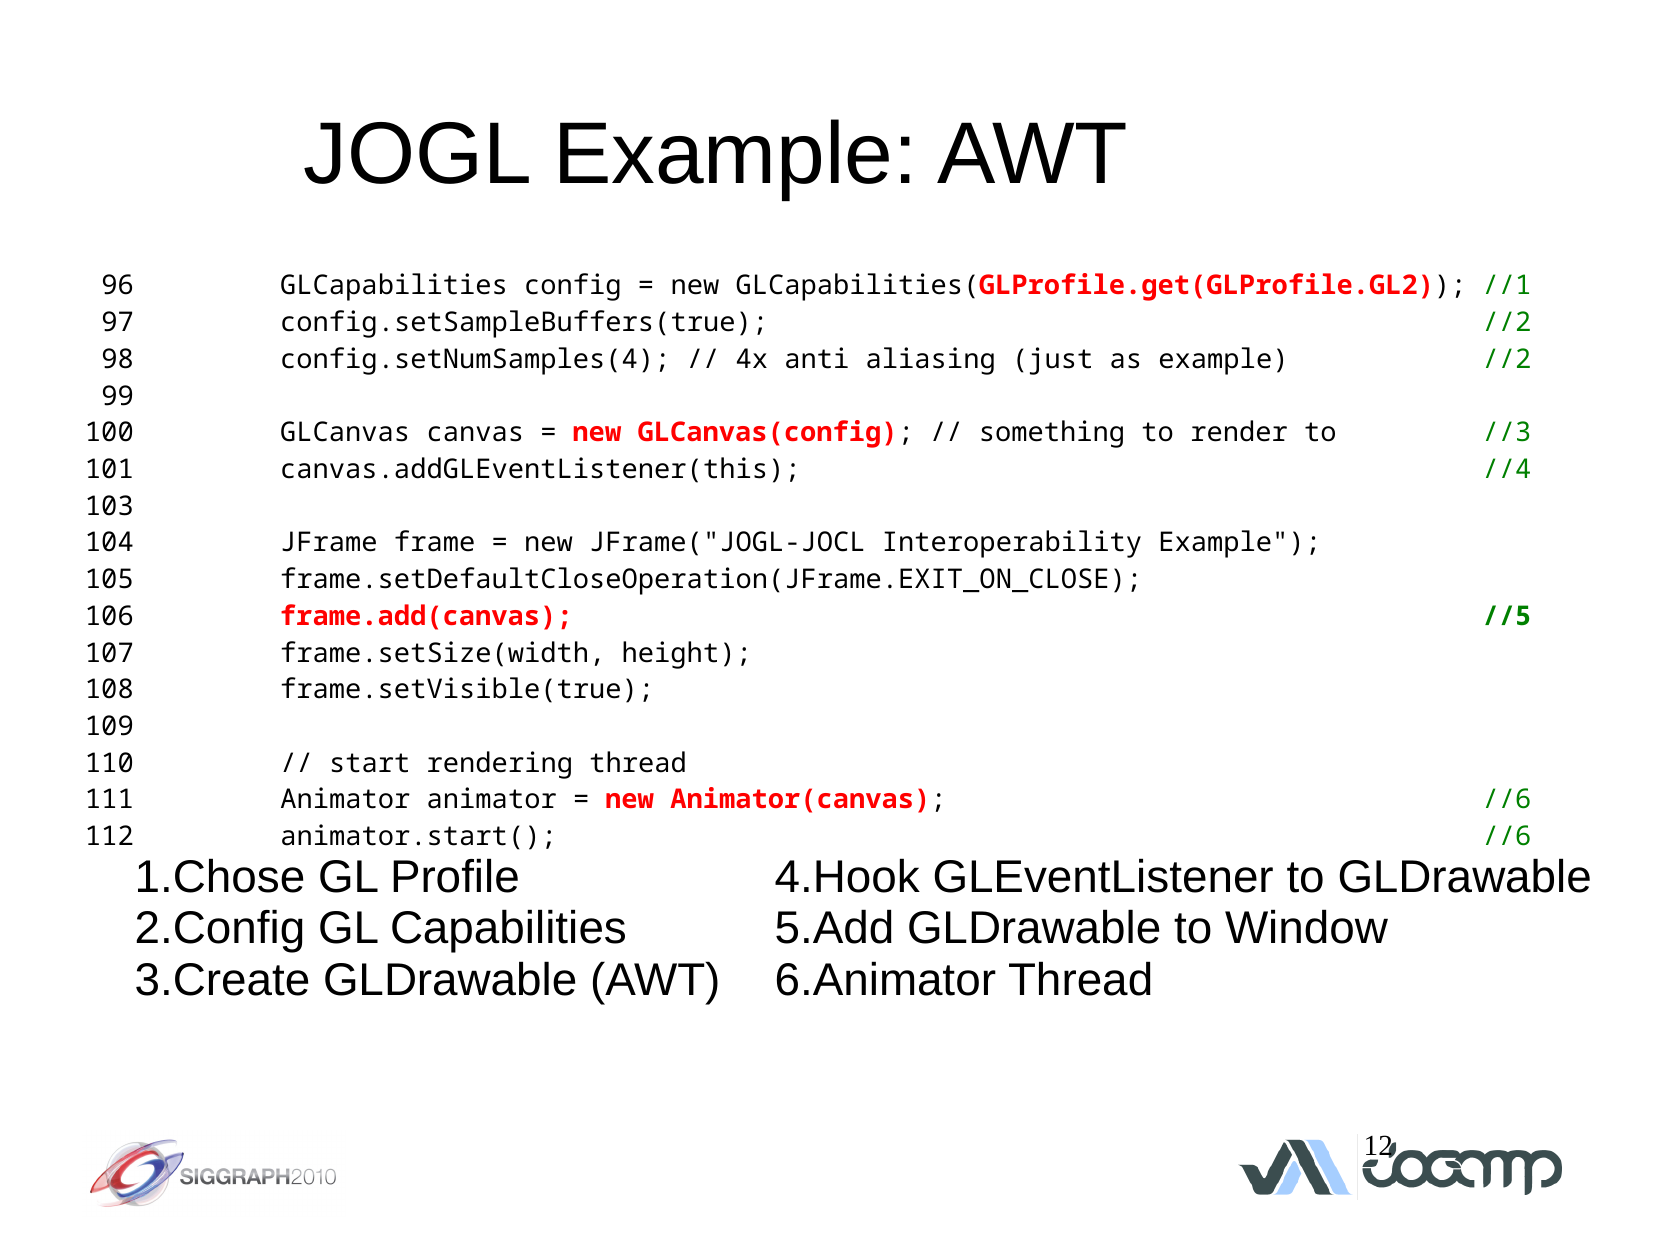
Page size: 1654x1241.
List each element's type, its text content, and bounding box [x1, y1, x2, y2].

picture [1237, 1134, 1562, 1200]
title JOGL Example: AWT [82, 56, 1351, 250]
text_box 96 GLCapabilities config = new GLCapabilities(GLProfile.get(GLProfile.GL2)); //1 97 config.setSampleBuffers(true); //2 98 config.setNumSamples(4); // 4x anti aliasing (just as example) //2 99 100 GLCanvas canvas = new GLCanvas(config); // something to render to //3 101 canvas.addGLEventListener(this); //4 103 104 JFrame frame = new JFrame("JOGL-JOCL Interoperability Example"); 105 frame.setDefaultCloseOperation(JFrame.EXIT_ON_CLOSE); 106 frame.add(canvas); //5 107 frame.setSize(width, height); 108 frame.setVisible(true); 109 110 // start rendering thread 111 Animator animator = new Animator(canvas); //6 112 animator.start(); //6 [70, 258, 1576, 774]
text_box Hook GLEventListener to GLDrawable Add GLDrawable to Window Animator Thread [759, 843, 1608, 1013]
picture [82, 1130, 346, 1217]
text_box Chose GL Profile Config GL Capabilities Create GLDrawable (AWT) [119, 843, 807, 1017]
